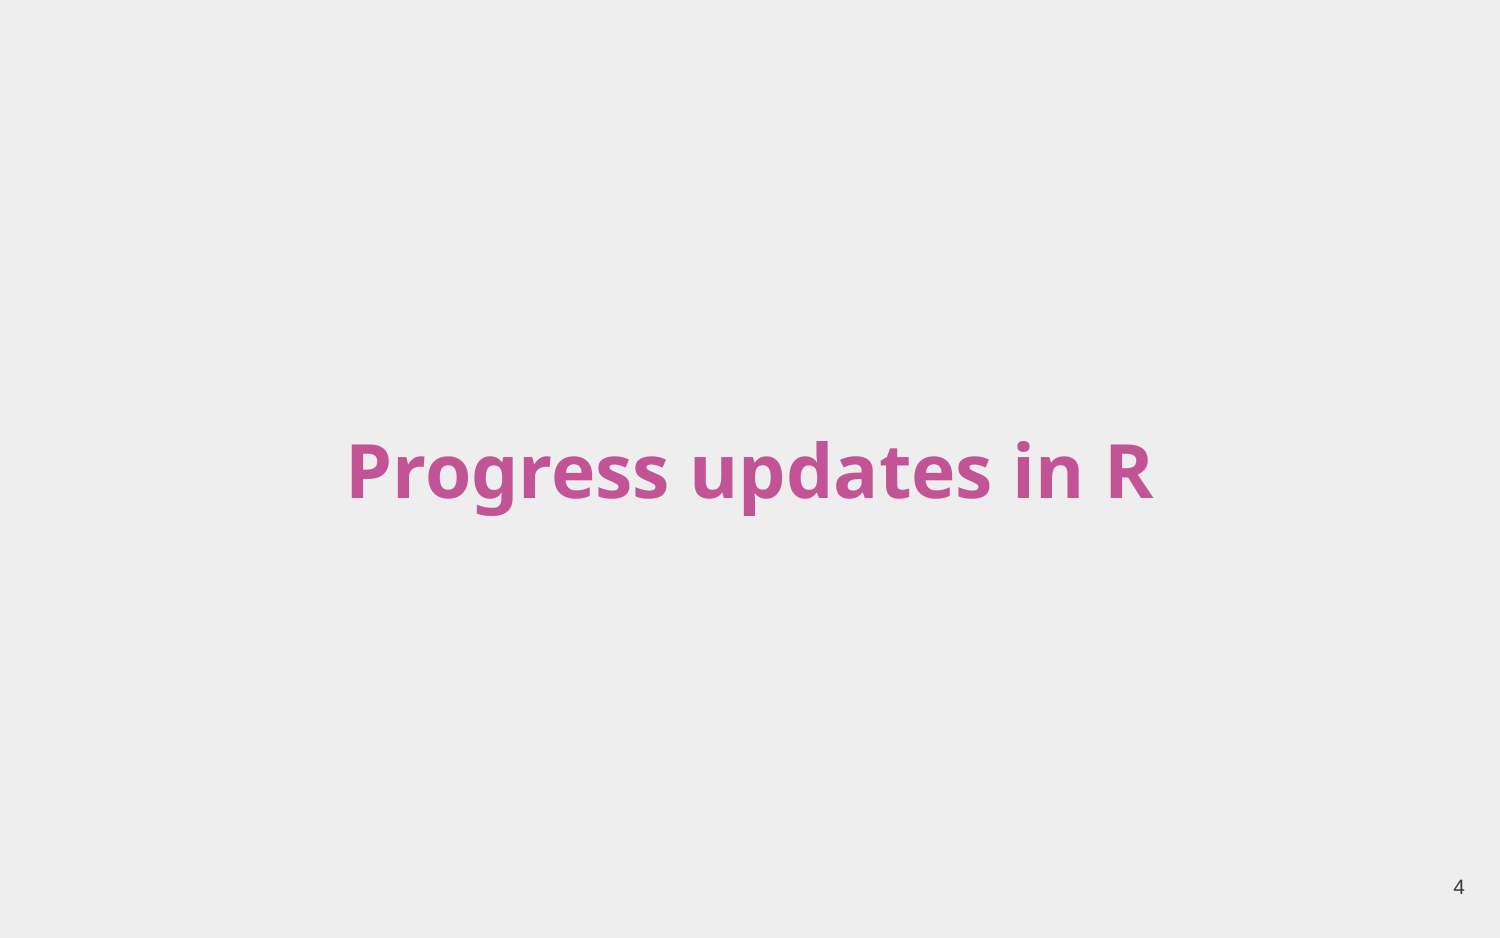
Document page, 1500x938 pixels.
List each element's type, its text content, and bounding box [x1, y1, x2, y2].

title Progress updates in R [51, 392, 1449, 546]
slide_number <number> [1389, 849, 1480, 922]
